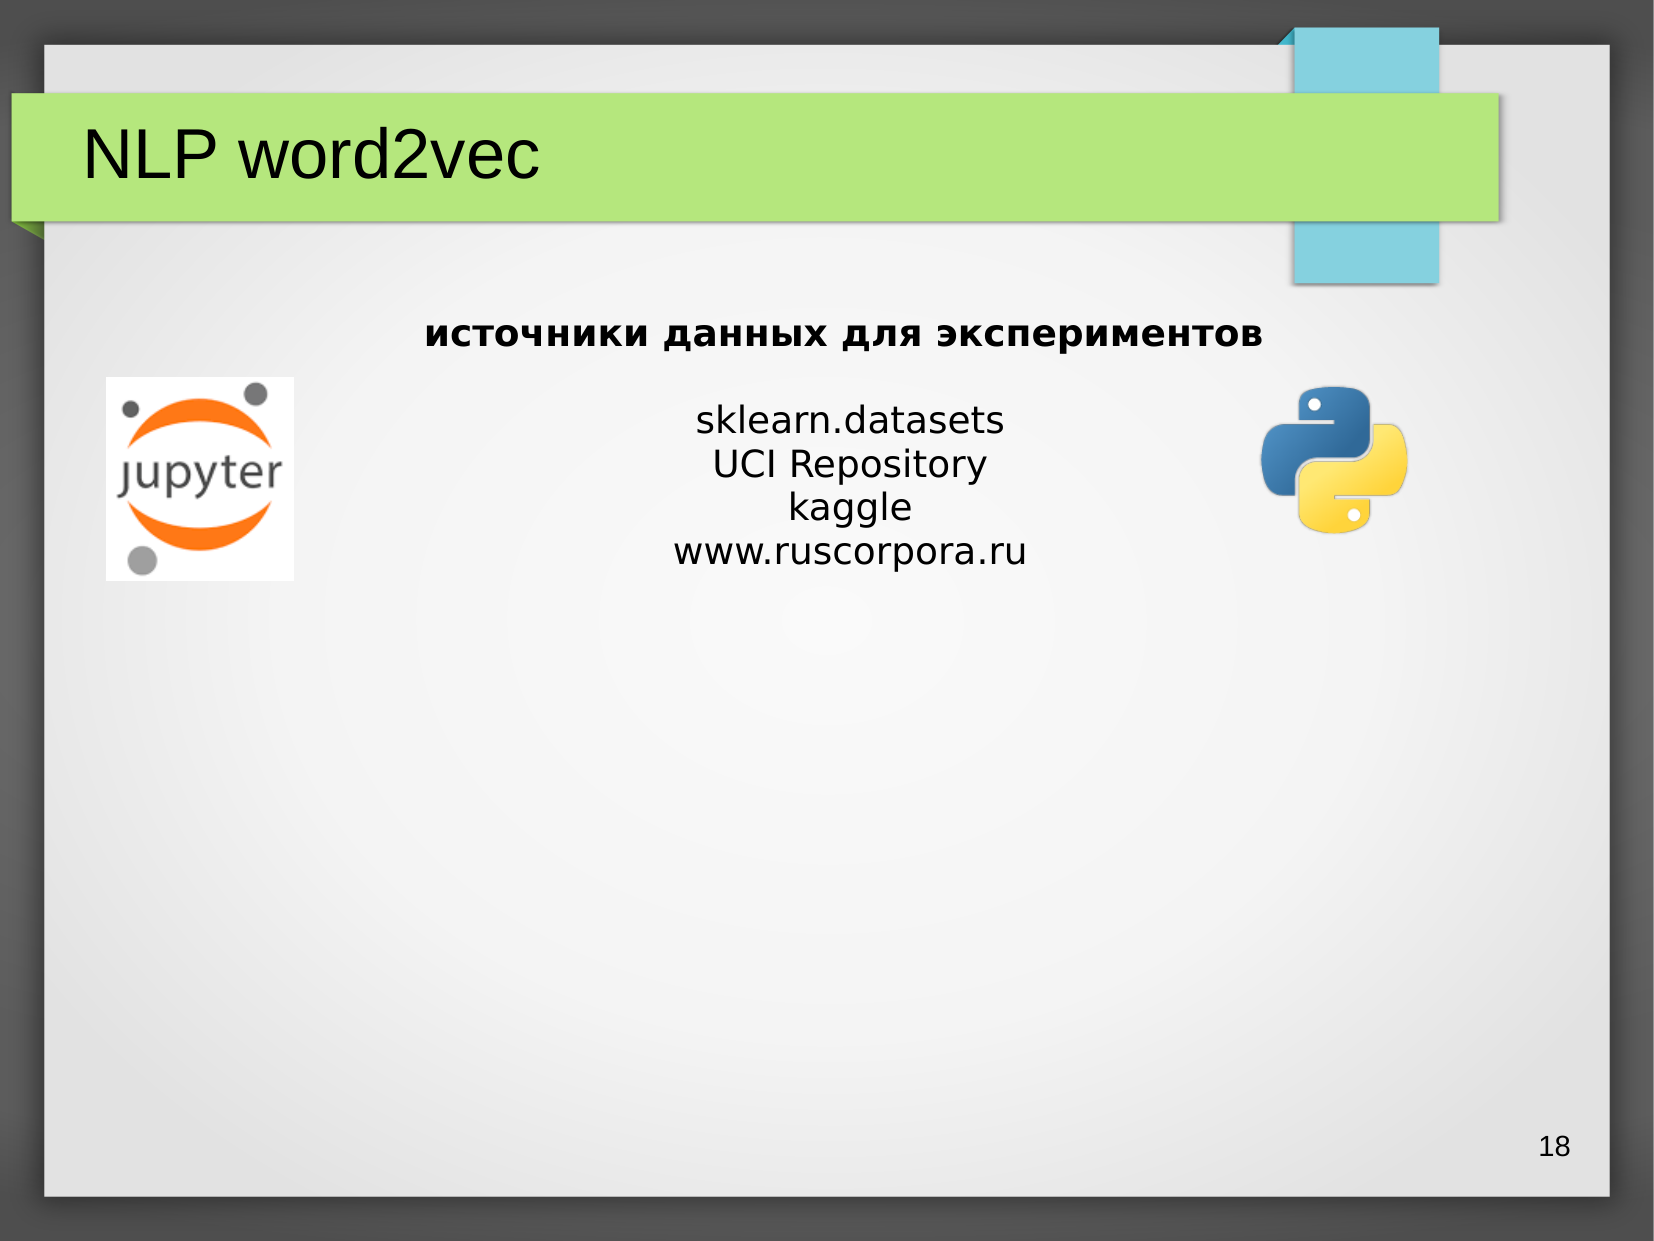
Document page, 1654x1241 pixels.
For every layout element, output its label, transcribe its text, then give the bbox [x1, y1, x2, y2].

title NLP word2vec [82, 118, 1406, 189]
text_box источники данных для экспериментов sklearn.datasets UCI Repository kaggle www.ruscorpora.ru [283, 304, 1418, 1094]
picture [0, 0, 1654, 1241]
